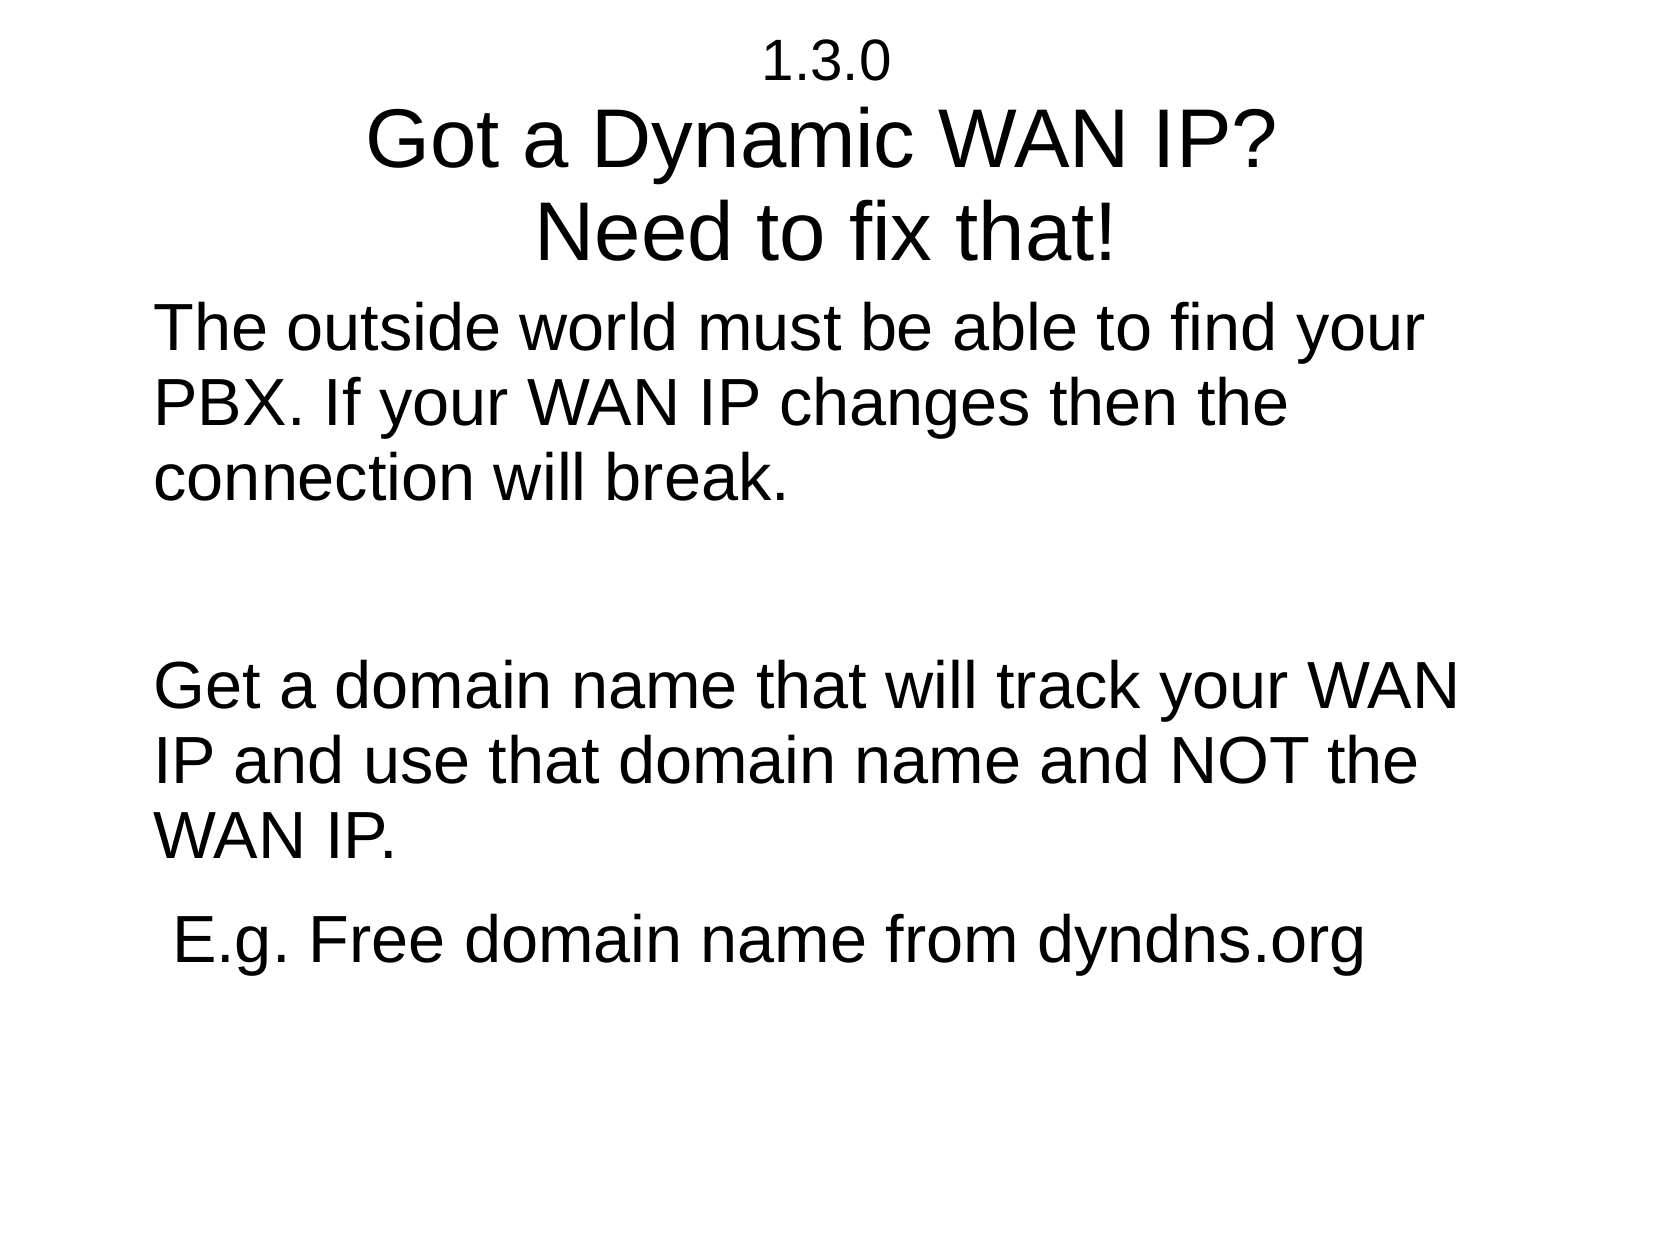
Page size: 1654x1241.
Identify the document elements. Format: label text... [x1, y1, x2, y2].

title 1.3.0 Got a Dynamic WAN IP? Need to fix that! [82, 27, 1571, 279]
list The outside world must be able to find your PBX. If your WAN IP changes then the connection will break. Get a domain name that will track your WAN IP and use that domain name and NOT the WAN IP. E.g. Free domain name from dyndns.org [82, 290, 1538, 1010]
